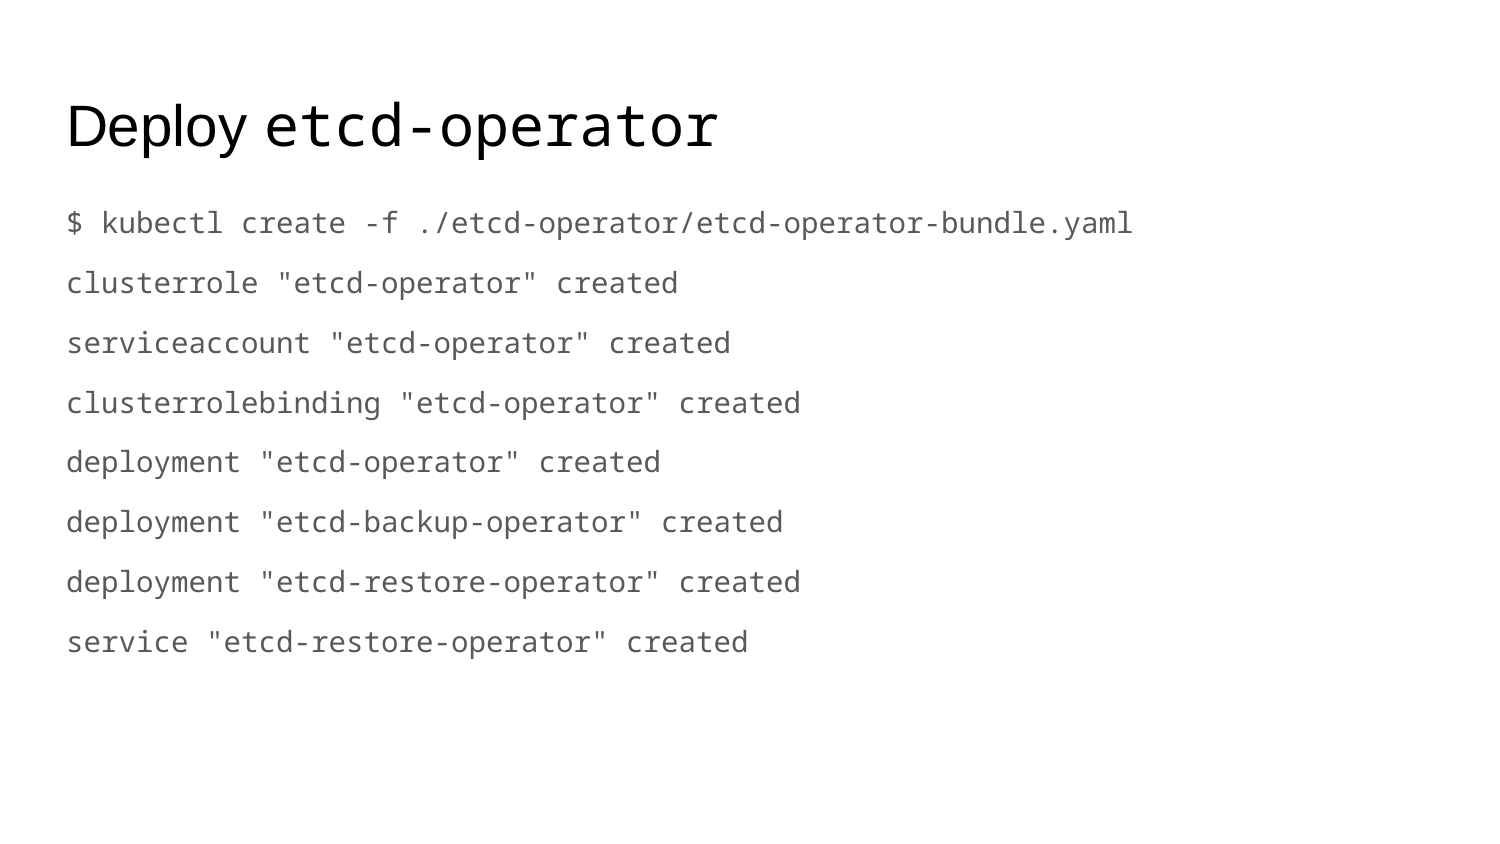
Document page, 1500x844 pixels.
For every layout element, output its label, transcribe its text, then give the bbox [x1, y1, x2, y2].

title Deploy etcd-operator [51, 72, 1449, 167]
list $ kubectl create -f ./etcd-operator/etcd-operator-bundle.yaml clusterrole "etcd-operator" created serviceaccount "etcd-operator" created clusterrolebinding "etcd-operator" created deployment "etcd-operator" created deployment "etcd-backup-operator" created deployment "etcd-restore-operator" created service "etcd-restore-operator" created [51, 189, 1449, 750]
